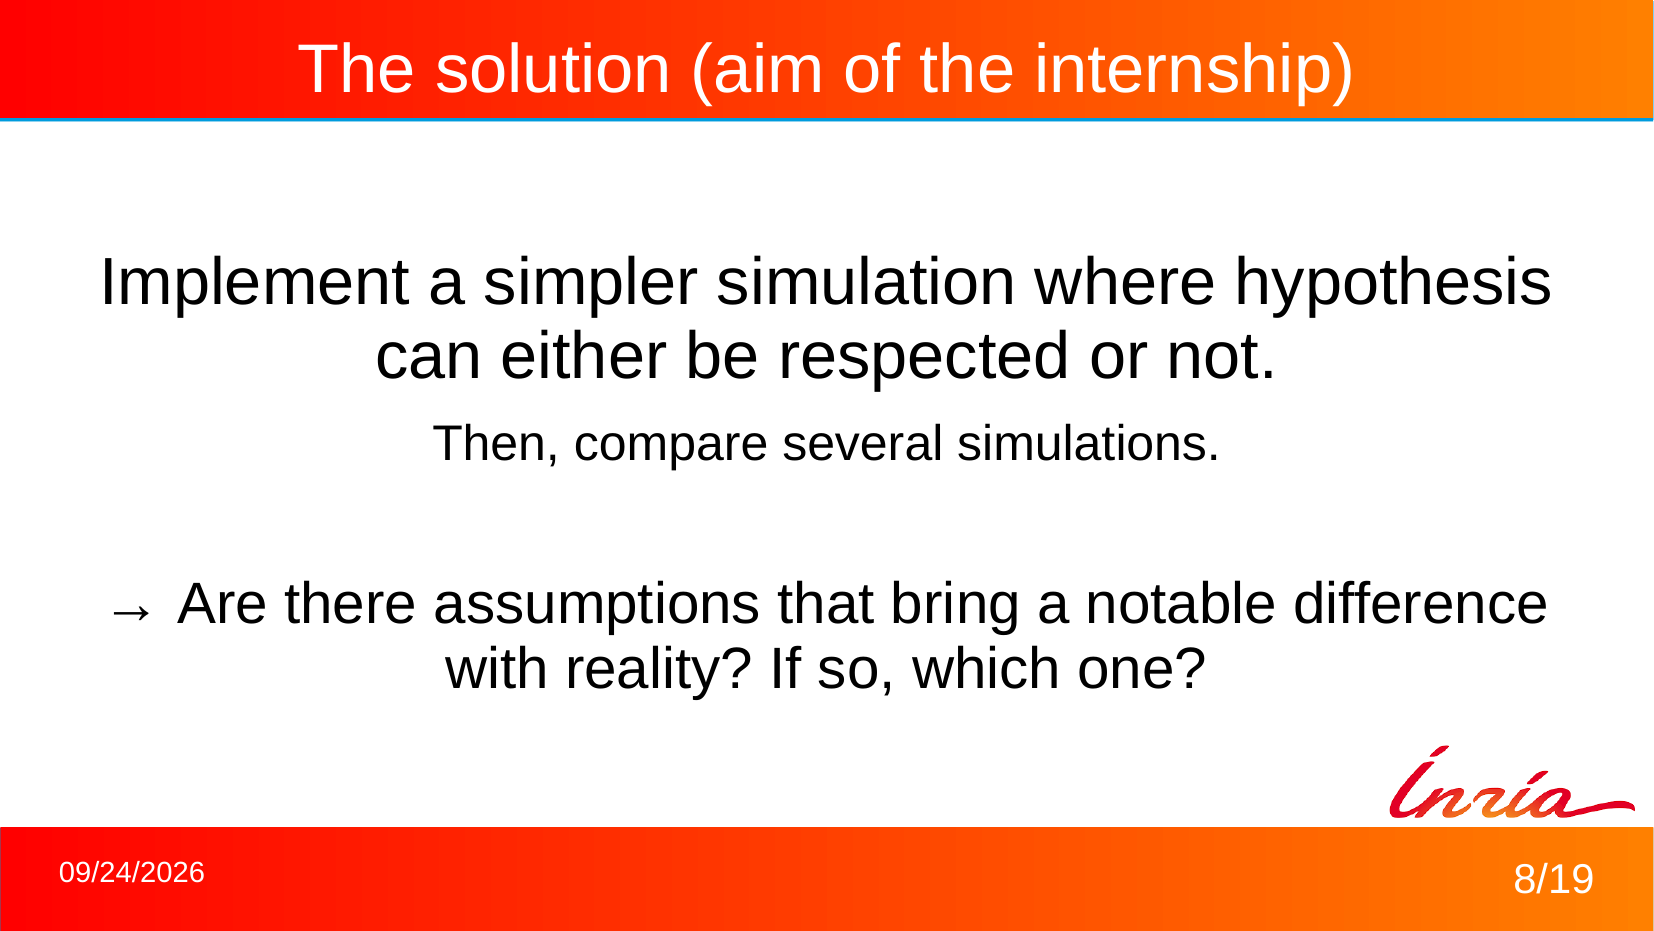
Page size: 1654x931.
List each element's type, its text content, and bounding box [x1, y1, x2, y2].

list Implement a simpler simulation where hypothesis can either be respected or not. Then, compare several simulations. → Are there assumptions that bring a notable difference with reality? If so, which one? [59, 177, 1595, 768]
title The solution (aim of the internship) [59, 29, 1595, 108]
picture [1381, 732, 1648, 826]
